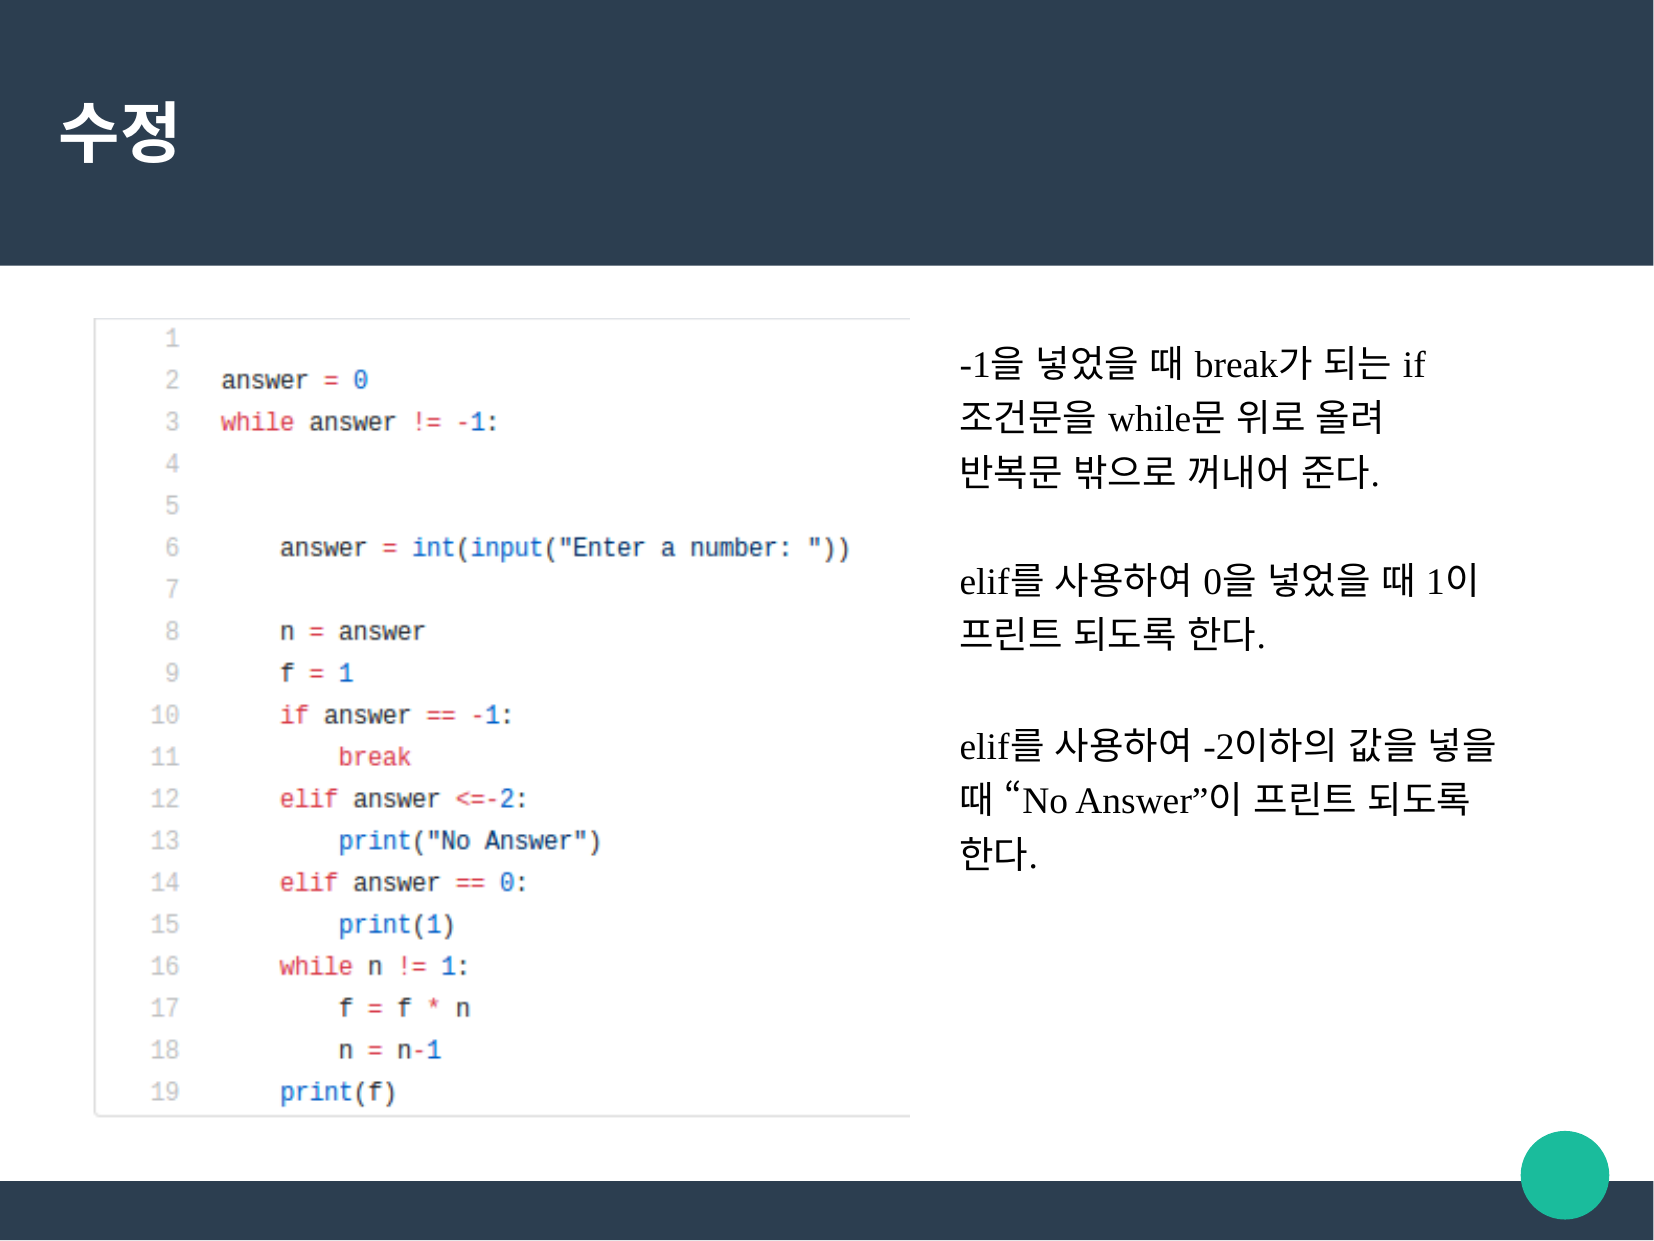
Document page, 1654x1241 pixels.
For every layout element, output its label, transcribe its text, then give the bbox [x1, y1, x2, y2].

text_box elif를 사용하여 -2이하의 값을 넣을 때 “No Answer”이 프린트 되도록 한다. [944, 708, 1536, 891]
text_box elif를 사용하여 0을 넣었을 때 1이 프린트 되도록 한다. [944, 543, 1548, 670]
title 수정 [59, 49, 1595, 207]
picture [90, 318, 910, 1124]
text_box -1을 넣었을 때 break가 되는 if 조건문을 while문 위로 올려 반복문 밖으로 꺼내어 준다. [944, 326, 1512, 508]
